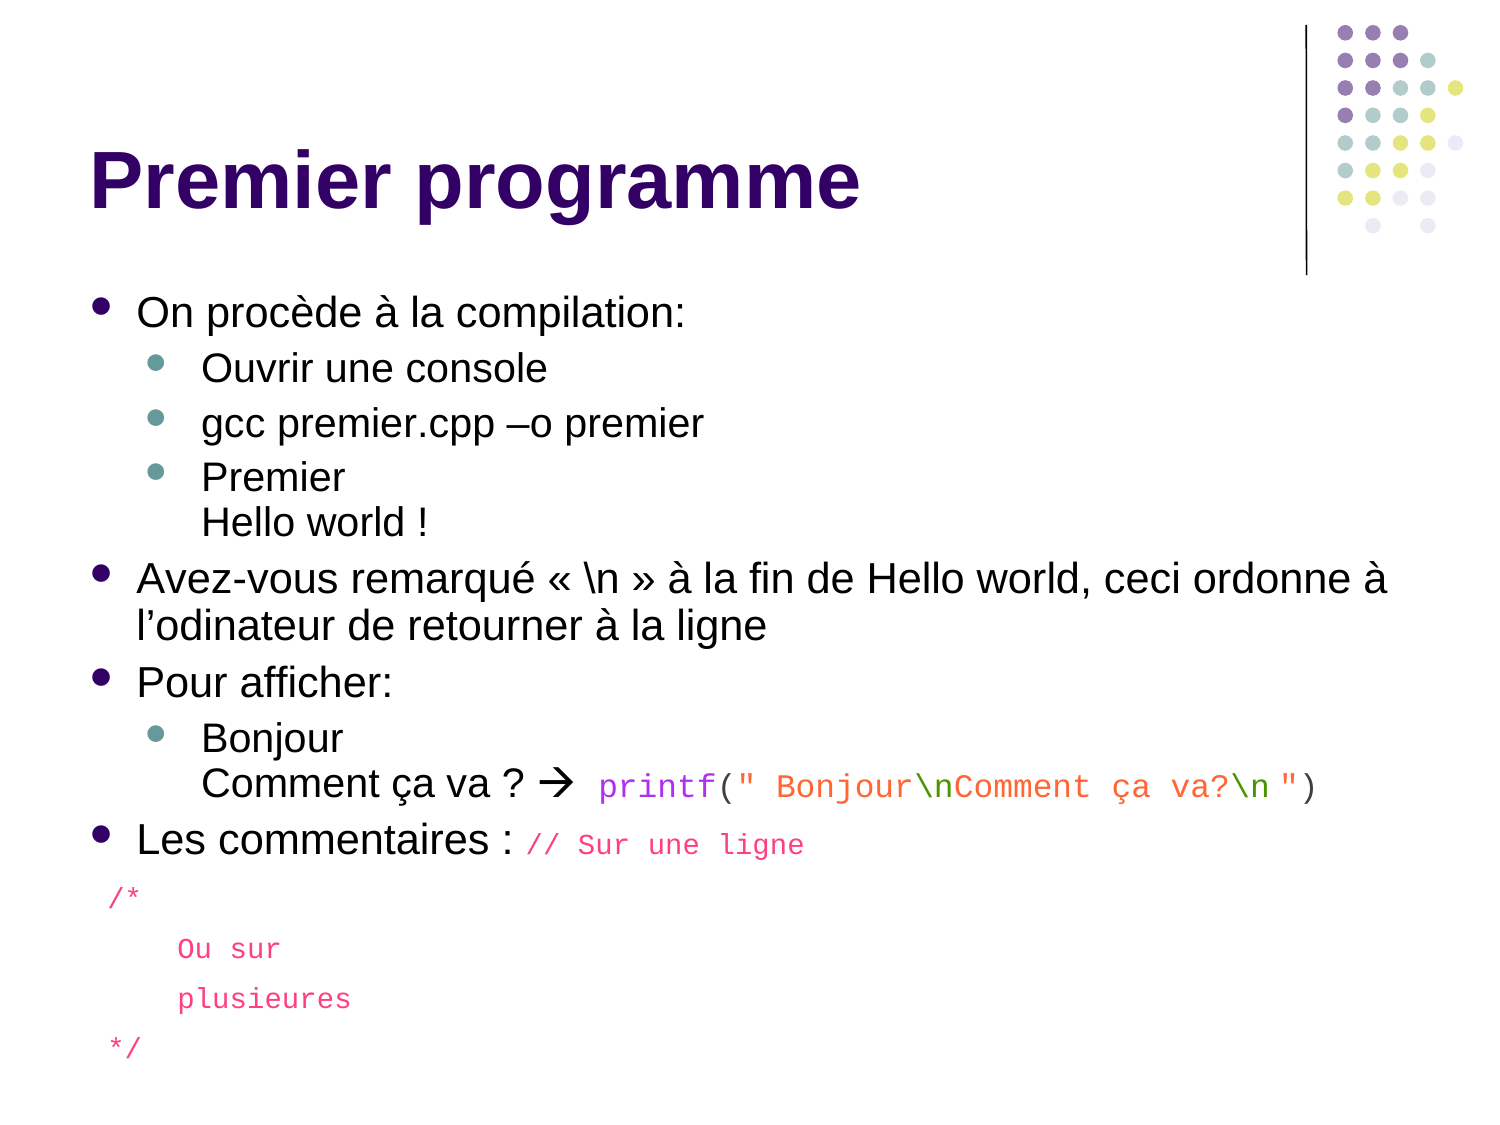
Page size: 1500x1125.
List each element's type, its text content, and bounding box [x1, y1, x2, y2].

title Premier programme [74, 20, 1313, 233]
list On procède à la compilation: Ouvrir une console gcc premier.cpp –o premier Premier Hello world ! Avez-vous remarqué « \n » à la fin de Hello world, ceci ordonne à l’odinateur de retourner à la ligne Pour afficher: Bonjour Comment ça va ?  printf(" Bonjour\nComment ça va?\n ") Les commentaires : // Sur une ligne /* Ou sur plusieures */ [75, 282, 1426, 1081]
